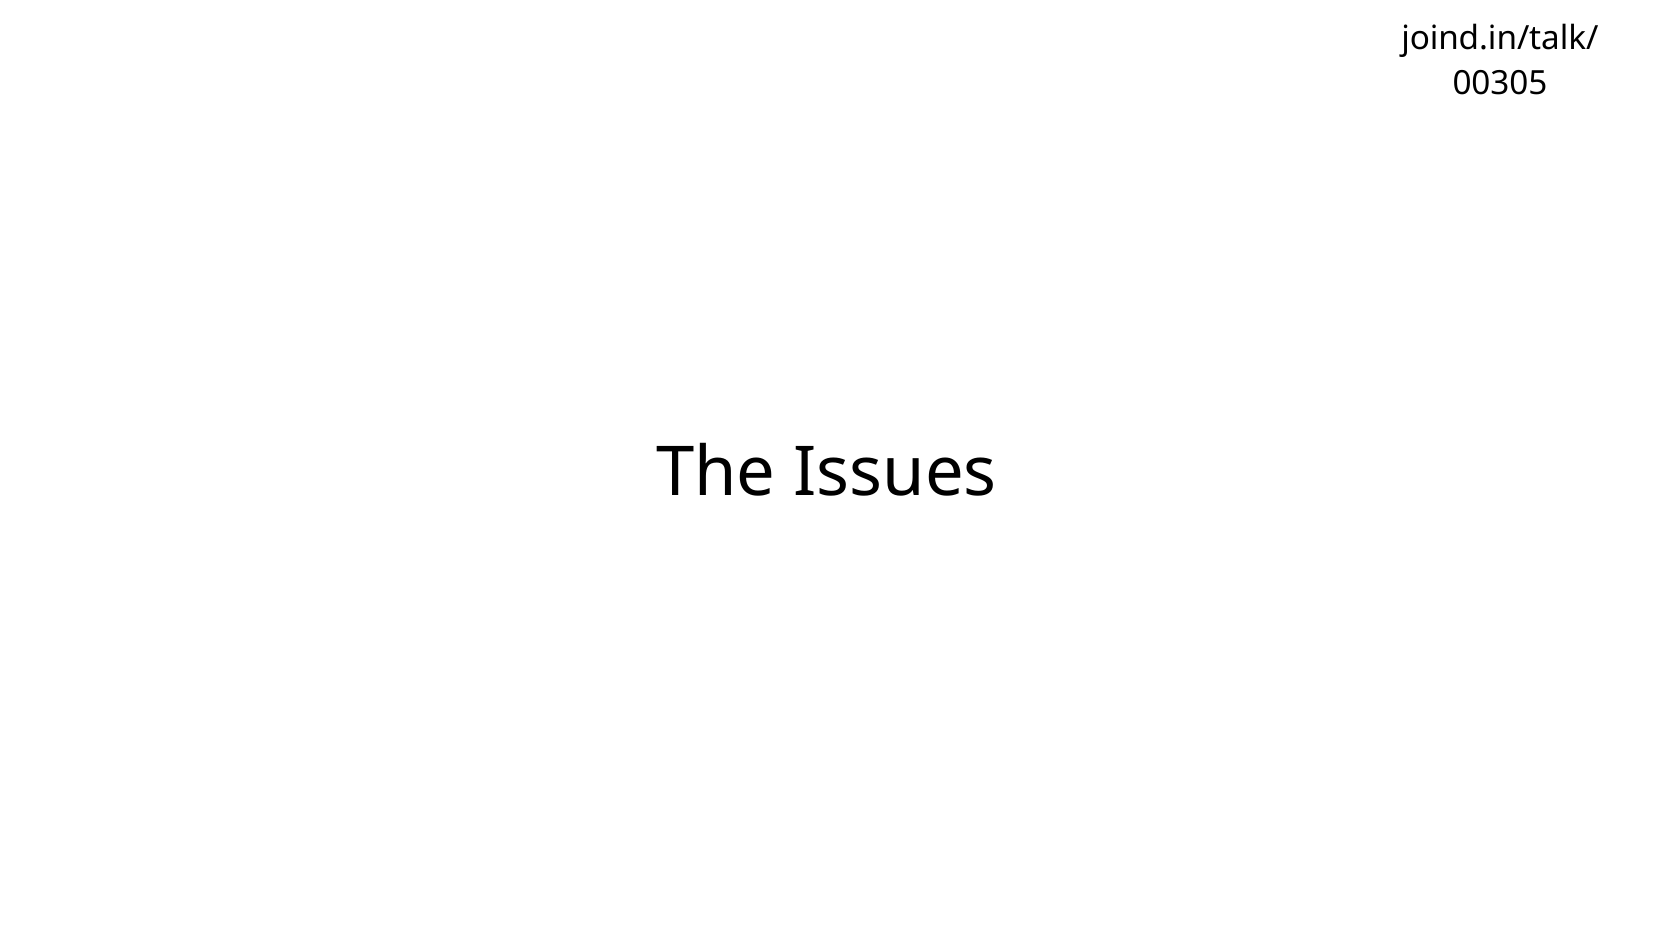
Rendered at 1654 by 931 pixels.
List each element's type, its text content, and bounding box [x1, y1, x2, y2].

title The Issues [82, 391, 1571, 547]
